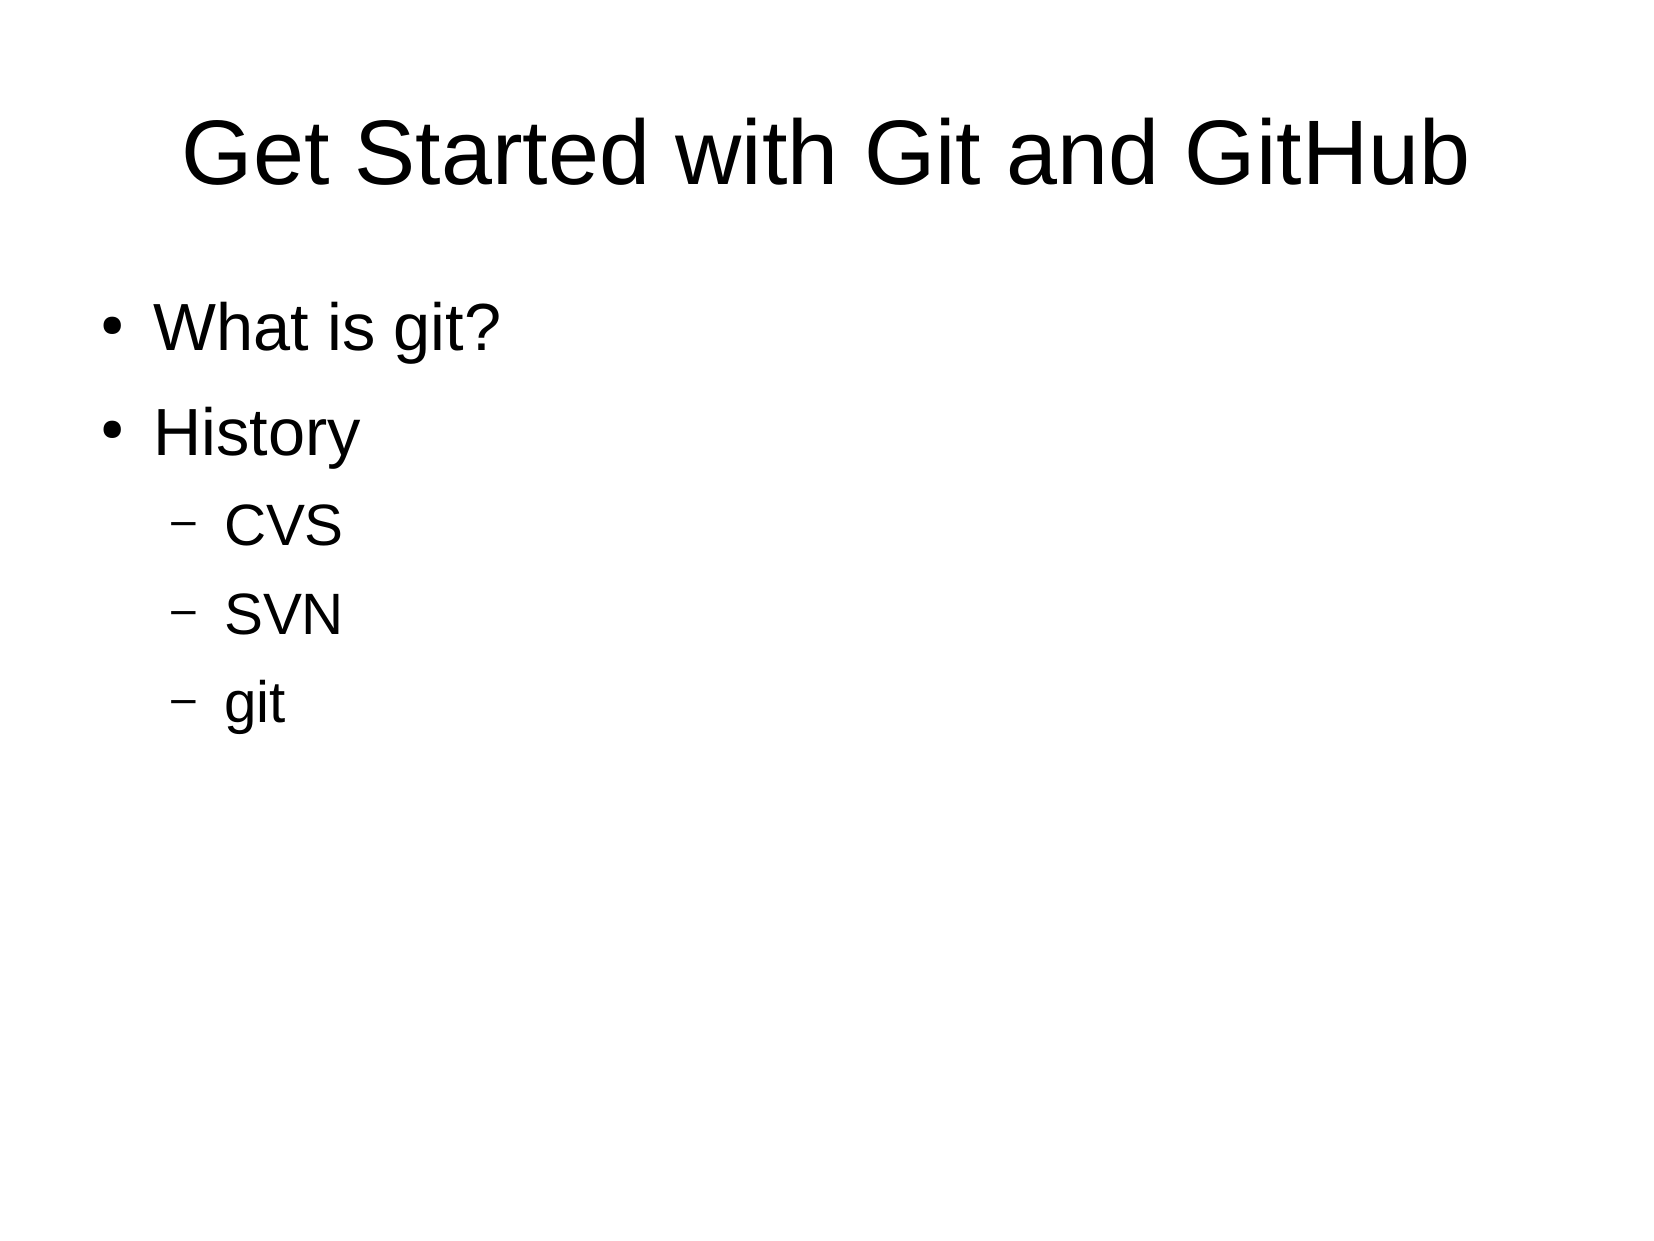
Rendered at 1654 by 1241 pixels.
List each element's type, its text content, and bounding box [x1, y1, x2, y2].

list What is git? History CVS SVN git [82, 290, 1571, 1010]
title Get Started with Git and GitHub [82, 49, 1571, 257]
